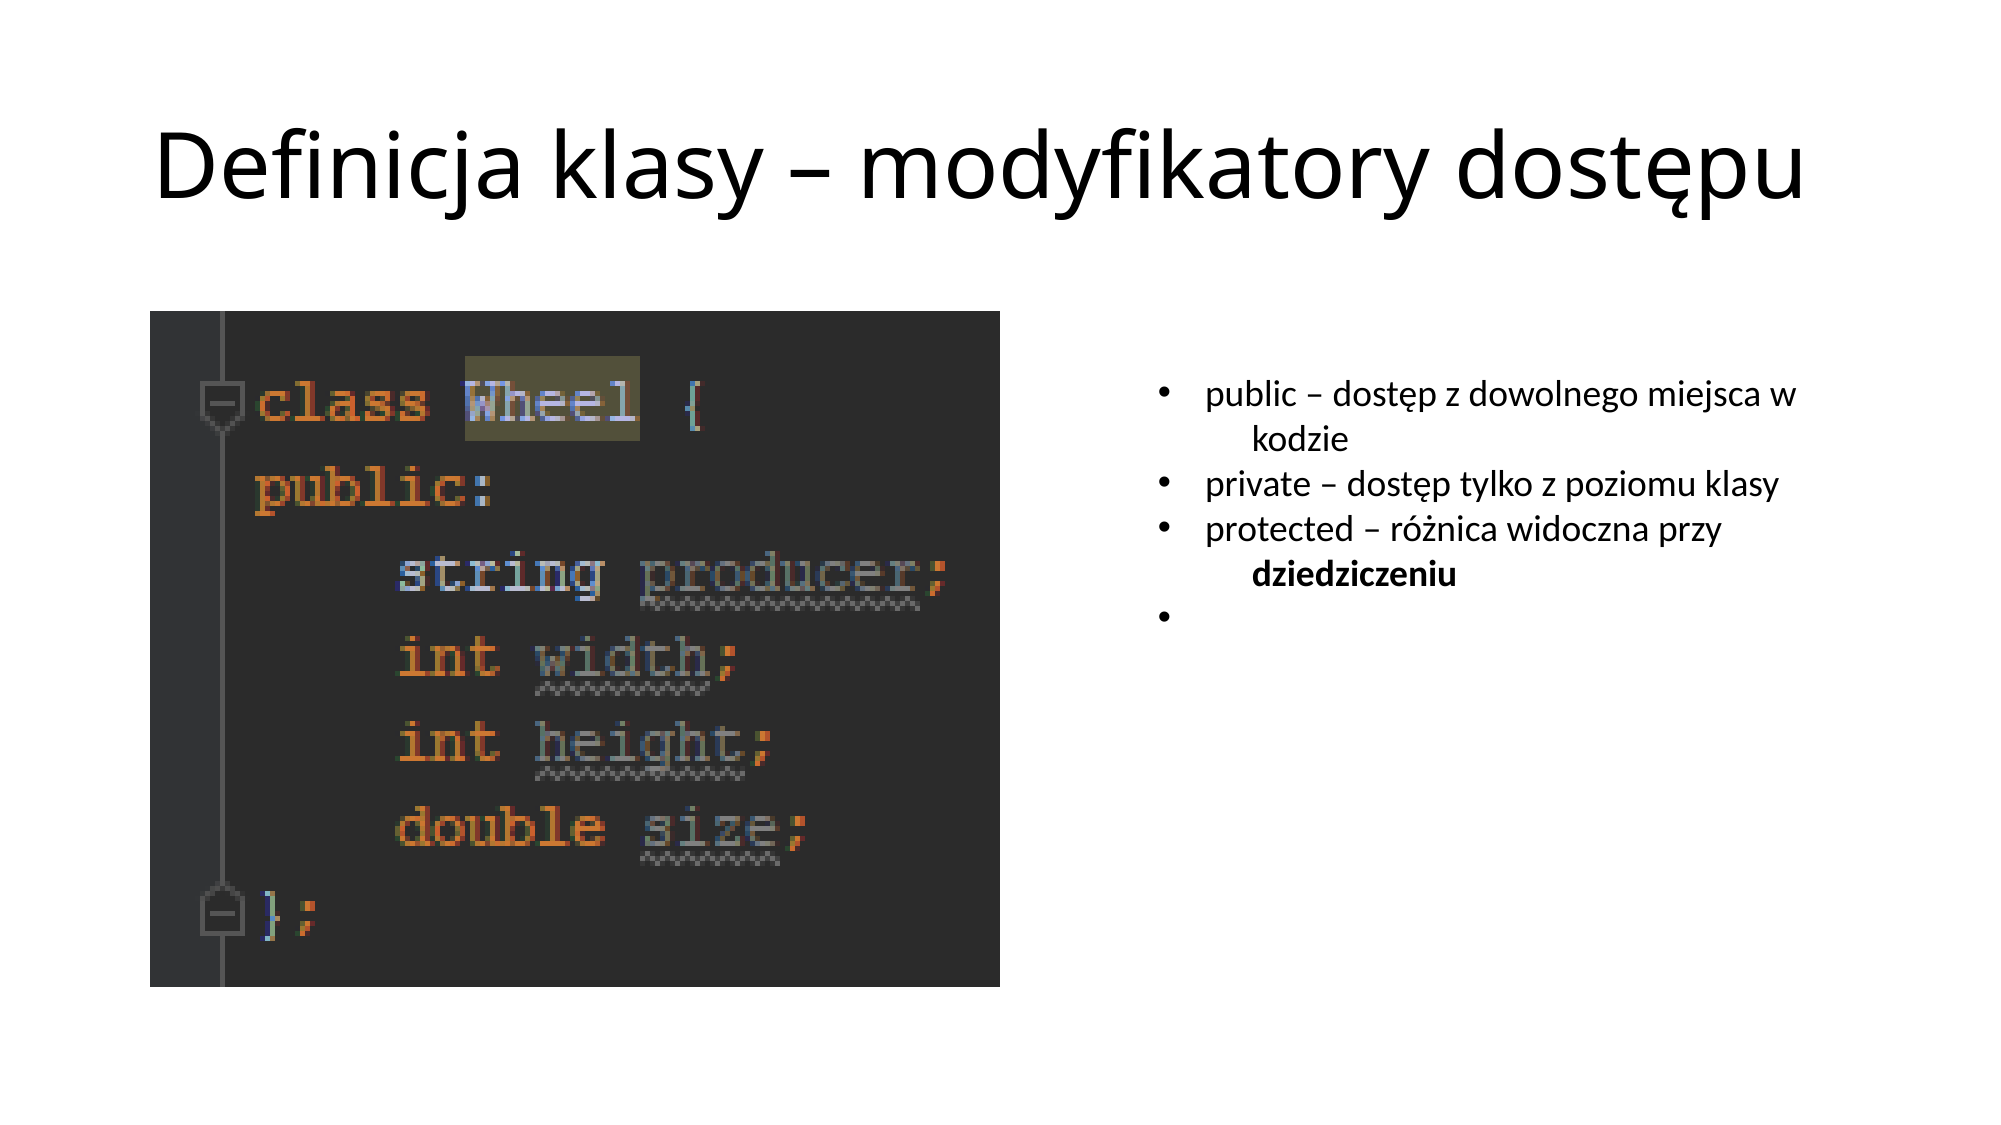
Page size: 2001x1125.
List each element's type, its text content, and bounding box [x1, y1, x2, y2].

text_box public – dostęp z dowolnego miejsca w kodzie private – dostęp tylko z poziomu klasy protected – różnica widoczna przy dziedziczeniu [1143, 361, 1916, 650]
title Definicja klasy – modyfikatory dostępu [137, 59, 1863, 278]
picture [150, 311, 1000, 987]
